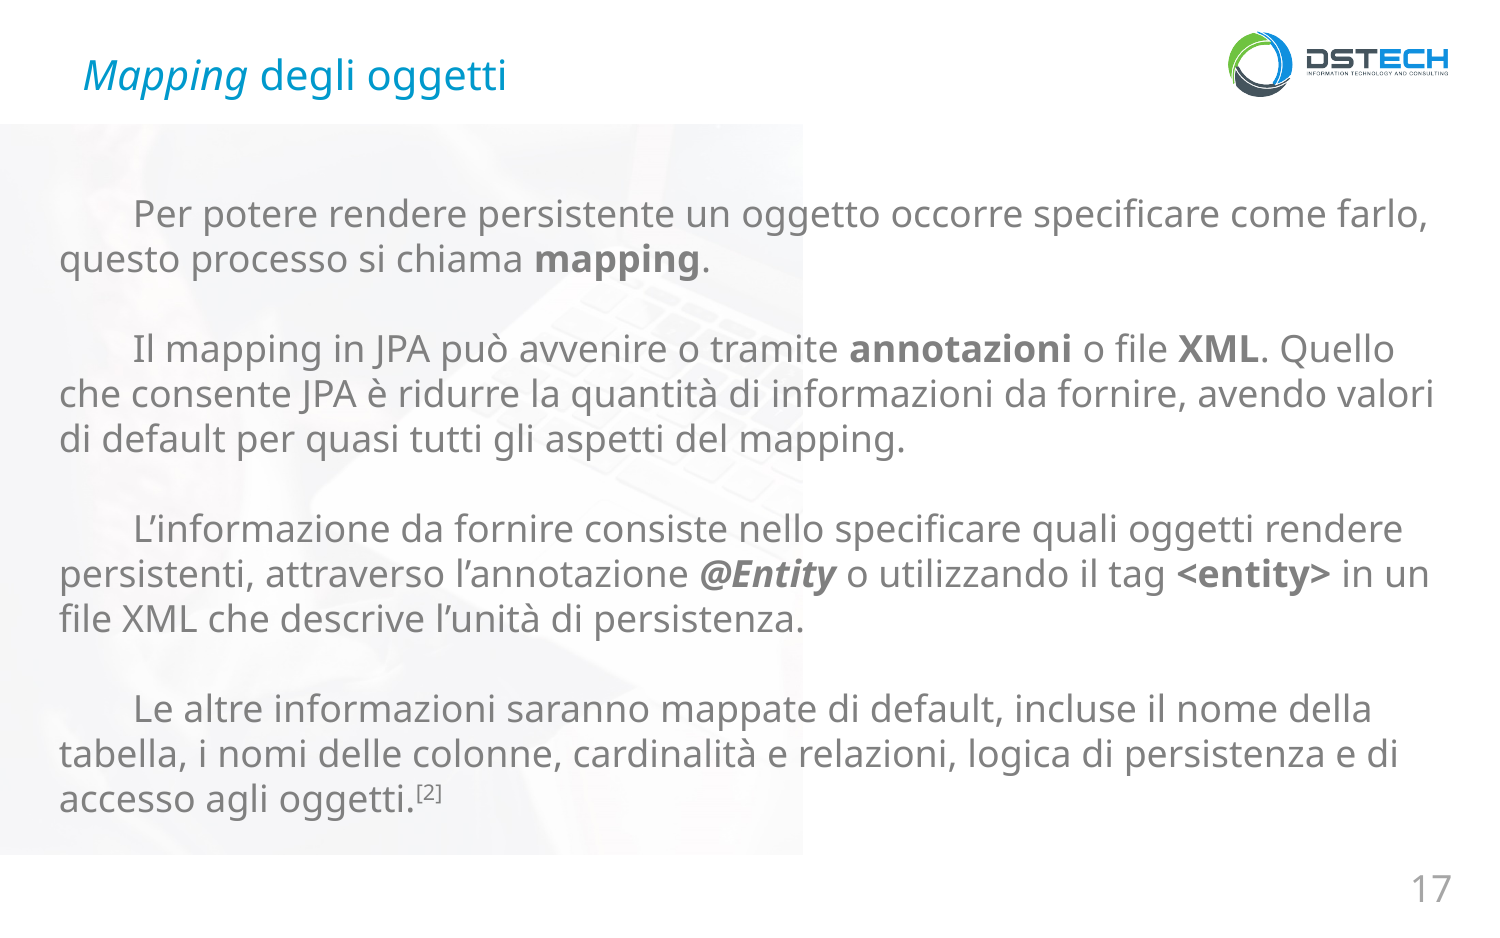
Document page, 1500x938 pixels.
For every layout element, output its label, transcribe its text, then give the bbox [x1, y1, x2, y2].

picture [1228, 31, 1448, 97]
text_box Per potere rendere persistente un oggetto occorre specificare come farlo, questo processo si chiama mapping. Il mapping in JPA può avvenire o tramite annotazioni o file XML. Quello che consente JPA è ridurre la quantità di informazioni da fornire, avendo valori di default per quasi tutti gli aspetti del mapping. L’informazione da fornire consiste nello specificare quali oggetti rendere persistenti, attraverso l’annotazione @Entity o utilizzando il tag <entity> in un file XML che descrive l’unità di persistenza. Le altre informazioni saranno mappate di default, incluse il nome della tabella, i nomi delle colonne, cardinalità e relazioni, logica di persistenza e di accesso agli oggetti.[2] [59, 145, 1441, 871]
text_box 17 [1381, 864, 1460, 910]
picture [0, 124, 803, 855]
text_box Mapping degli oggetti [67, 41, 1034, 107]
text_box [803, 124, 1497, 869]
